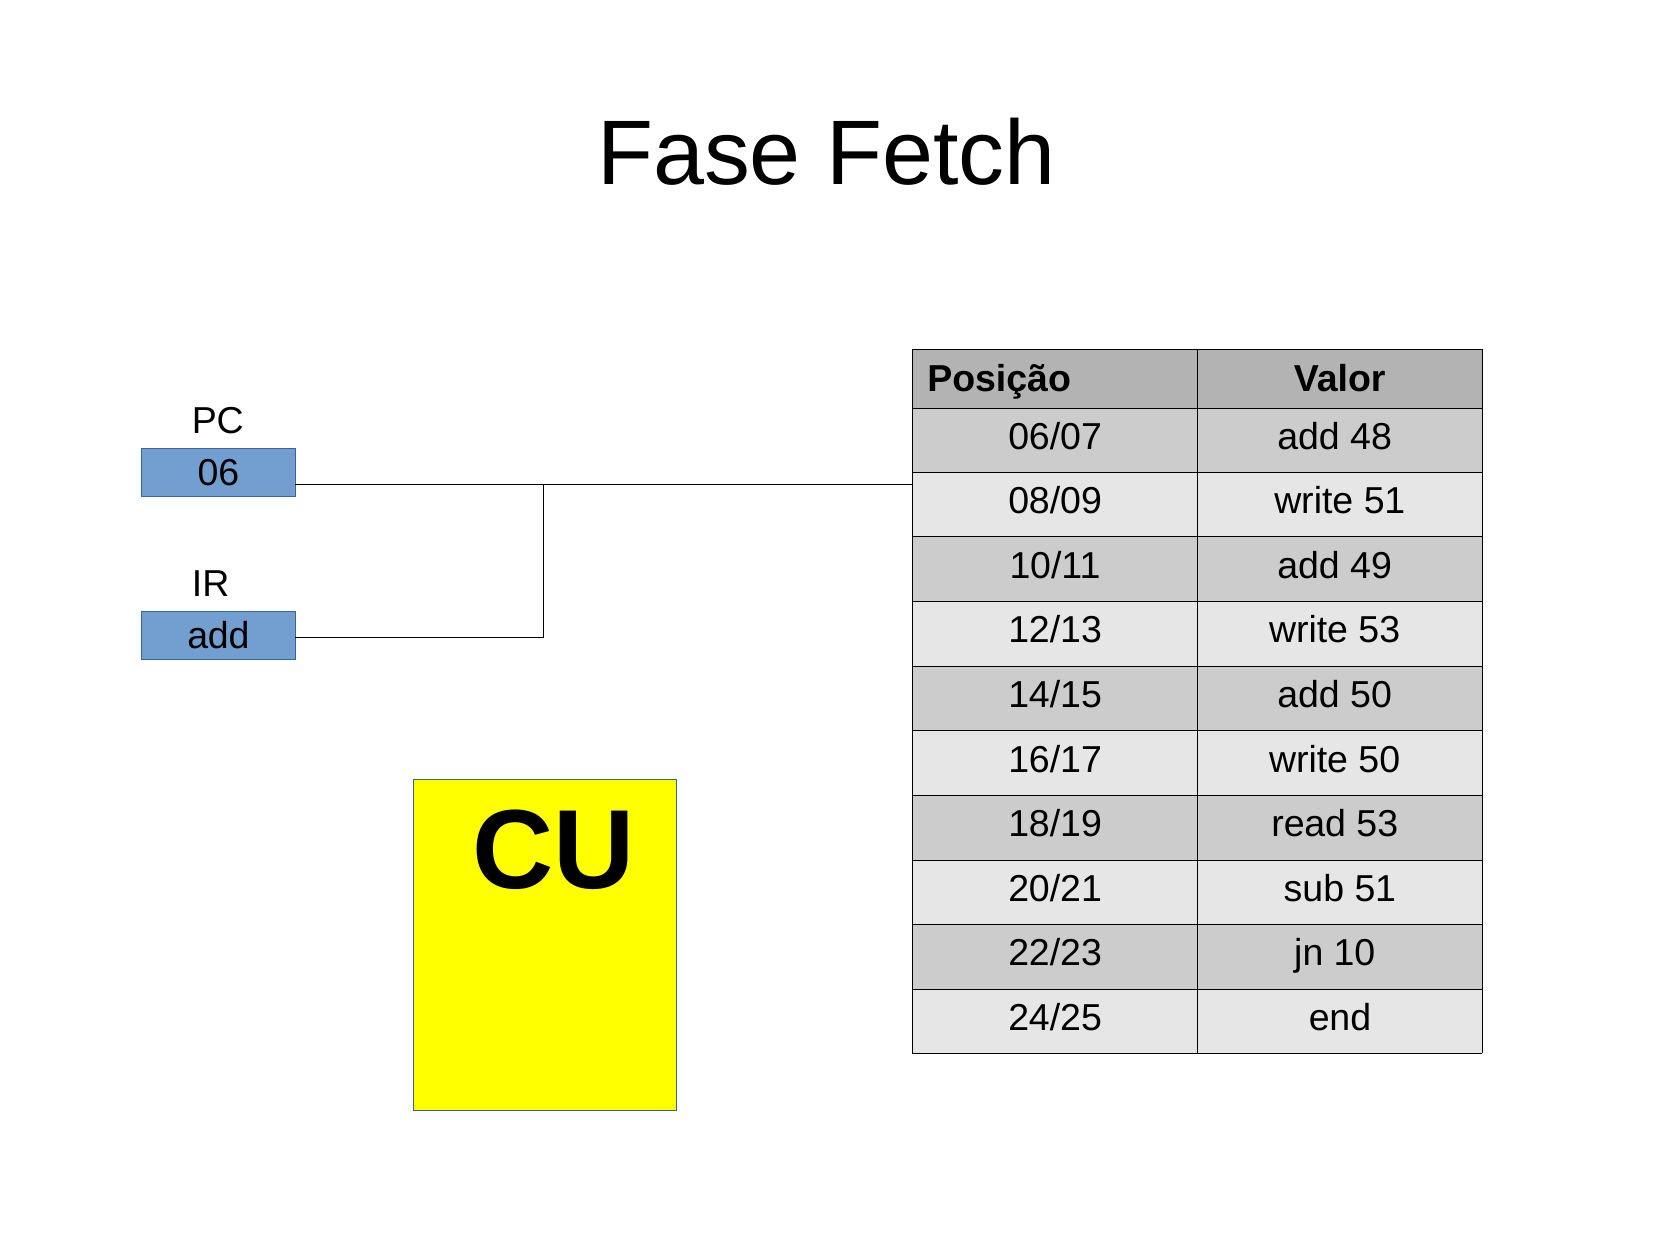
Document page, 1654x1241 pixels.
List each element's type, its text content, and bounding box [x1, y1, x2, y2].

text_box add [141, 611, 296, 660]
table_cell sub 51 [1198, 861, 1482, 924]
text_box PC [177, 392, 259, 449]
title Fase Fetch [82, 49, 1571, 257]
table_cell write 53 [1198, 602, 1482, 666]
table_cell end [1198, 990, 1482, 1053]
text_box [413, 779, 677, 1111]
table_header Valor [1198, 350, 1482, 408]
table_cell add 49 [1198, 537, 1482, 601]
table_cell 24/25 [913, 990, 1197, 1053]
table_cell jn 10 [1198, 925, 1482, 989]
table_cell write 50 [1198, 731, 1482, 795]
table_cell write 51 [1198, 473, 1482, 536]
text_box 06 [141, 448, 296, 497]
table_cell 16/17 [913, 731, 1197, 795]
table_cell 22/23 [913, 925, 1197, 989]
table_cell 12/13 [913, 602, 1197, 666]
table_cell 08/09 [913, 473, 1197, 536]
table_header Posição [913, 350, 1197, 408]
table_cell 06/07 [913, 409, 1197, 472]
text_box CU [457, 779, 650, 920]
table_cell 14/15 [913, 667, 1197, 730]
table_cell 20/21 [913, 861, 1197, 924]
table_cell add 48 [1198, 409, 1482, 472]
table_cell 18/19 [913, 796, 1197, 860]
table_cell add 50 [1198, 667, 1482, 730]
text_box IR [177, 555, 245, 612]
table_cell 10/11 [913, 537, 1197, 601]
table_cell read 53 [1198, 796, 1482, 860]
